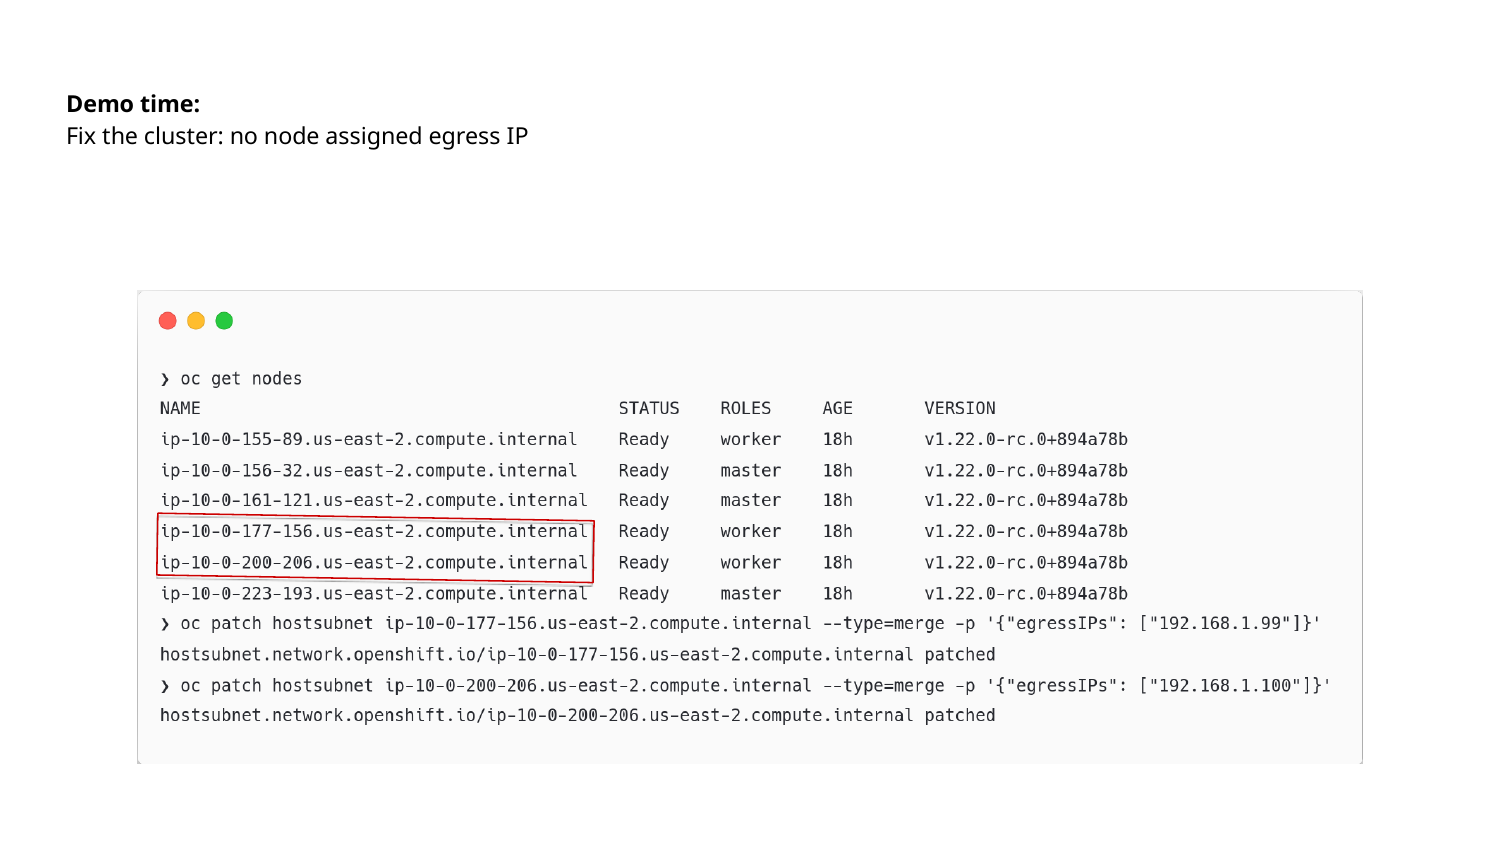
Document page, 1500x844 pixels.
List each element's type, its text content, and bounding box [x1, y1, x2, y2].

title Demo time: Fix the cluster: no node assigned egress IP [51, 72, 1449, 167]
picture [137, 290, 1363, 764]
